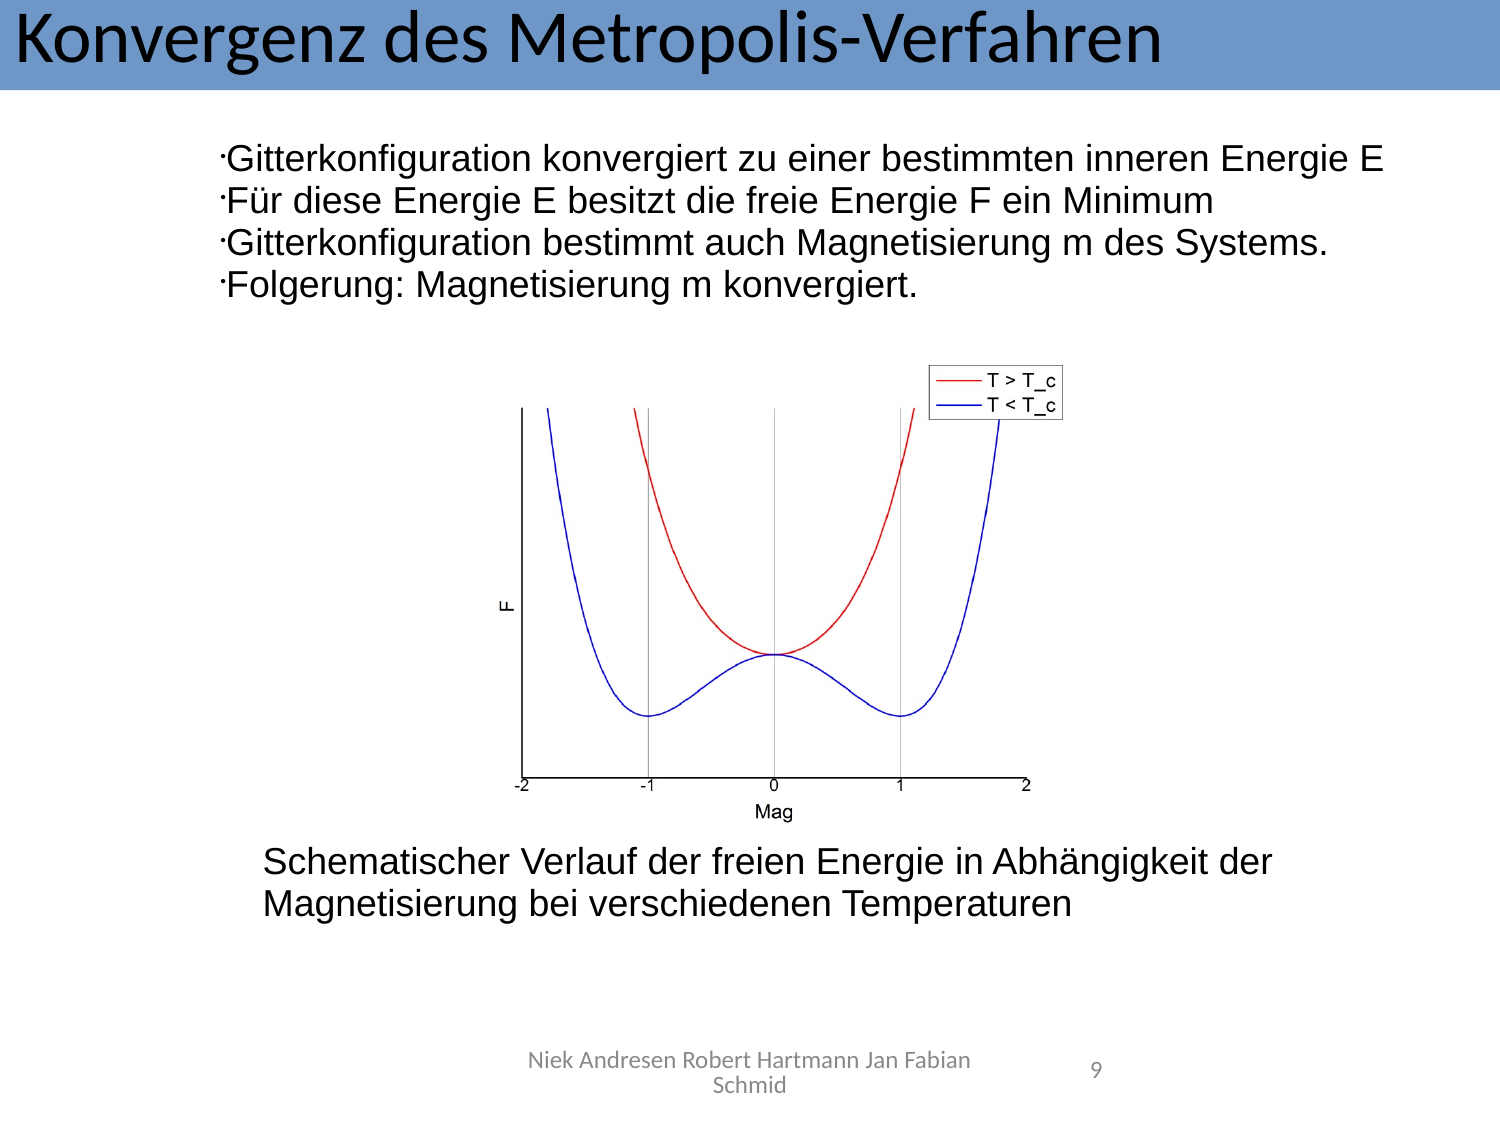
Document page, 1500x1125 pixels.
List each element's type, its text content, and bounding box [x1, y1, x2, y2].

text_box Niek Andresen Robert Hartmann Jan Fabian Schmid [512, 1042, 988, 1103]
text_box Schematischer Verlauf der freien Energie in Abhängigkeit der Magnetisierung bei verschiedenen Temperaturen [248, 832, 1354, 934]
text_box [1074, 1042, 1426, 1103]
text_box Gitterkonfiguration konvergiert zu einer bestimmten inneren Energie E Für diese Energie E besitzt die freie Energie F ein Minimum Gitterkonfiguration bestimmt auch Magnetisierung m des Systems. Folgerung: Magnetisierung m konvergiert. [205, 129, 1430, 313]
picture [389, 348, 1129, 832]
text_box Konvergenz des Metropolis-Verfahren [0, 0, 1500, 91]
